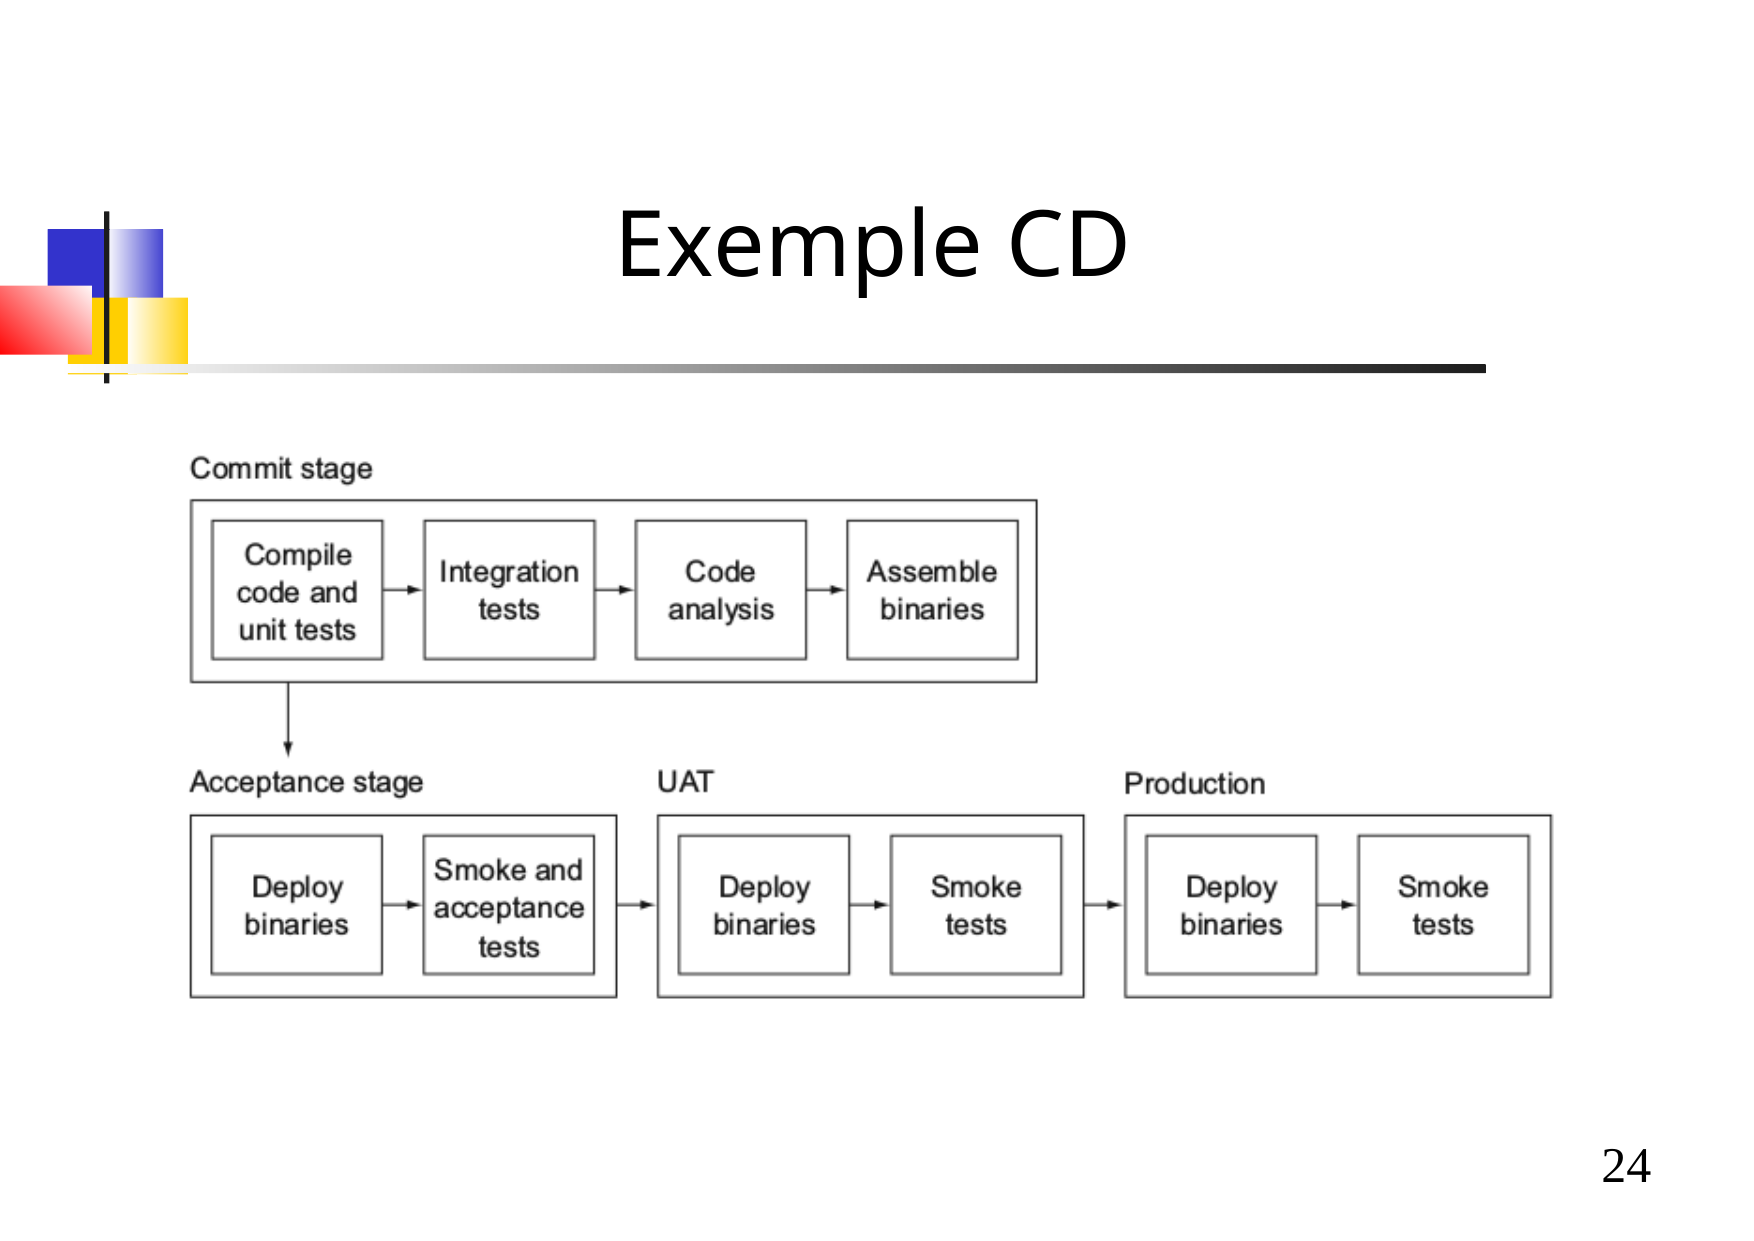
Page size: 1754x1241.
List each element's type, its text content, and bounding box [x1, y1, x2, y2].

title Exemple CD [179, 139, 1567, 351]
picture [179, 449, 1567, 1012]
